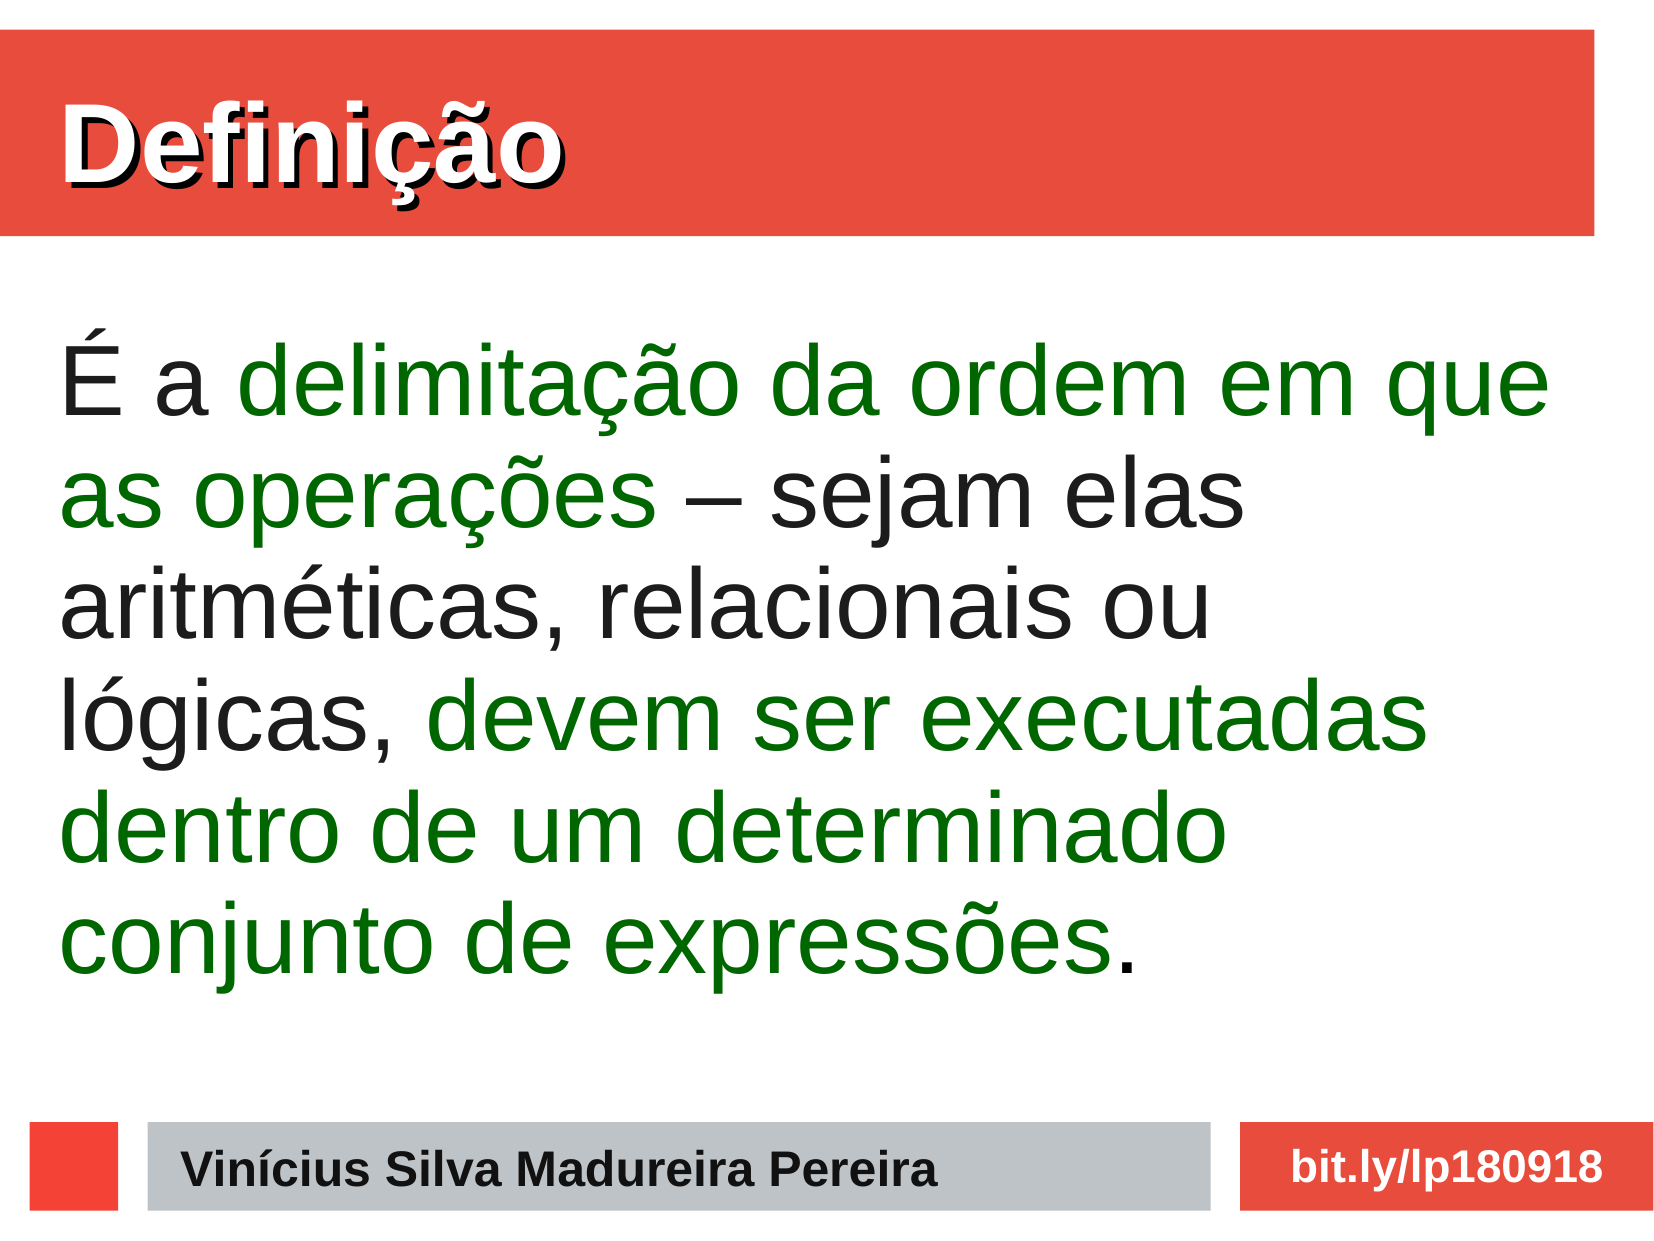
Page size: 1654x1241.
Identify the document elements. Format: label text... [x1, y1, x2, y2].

list É a delimitação da ordem em que as operações – sejam elas aritméticas, relacionais ou lógicas, devem ser executadas dentro de um determinado conjunto de expressões. [59, 324, 1565, 1093]
title Definição [59, 59, 1595, 207]
text_box Vinícius Silva Madureira Pereira [165, 1133, 1170, 1205]
text_box bit.ly/lp180918 [1228, 1133, 1654, 1205]
